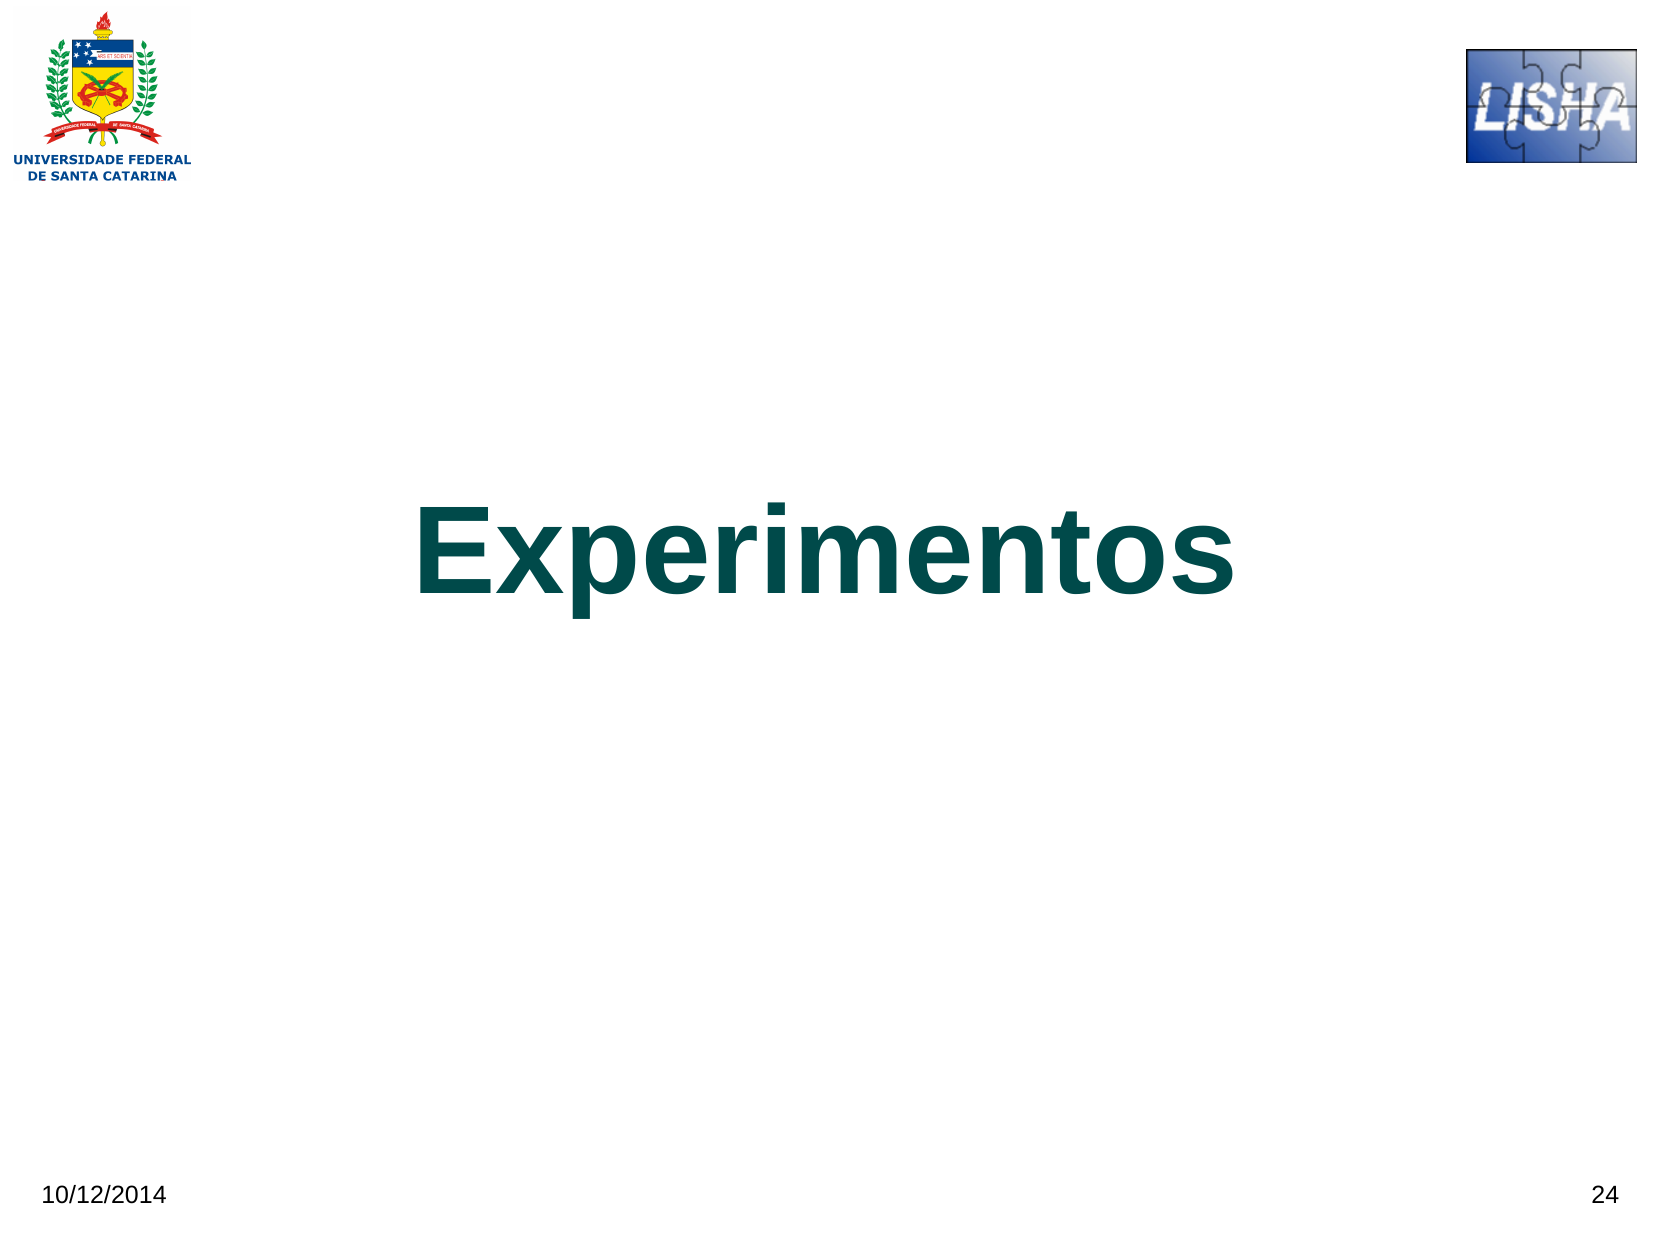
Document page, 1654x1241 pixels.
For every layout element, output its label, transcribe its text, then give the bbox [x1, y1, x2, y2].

picture [13, 6, 191, 181]
title Experimentos [190, 479, 1461, 641]
picture [1466, 49, 1637, 163]
